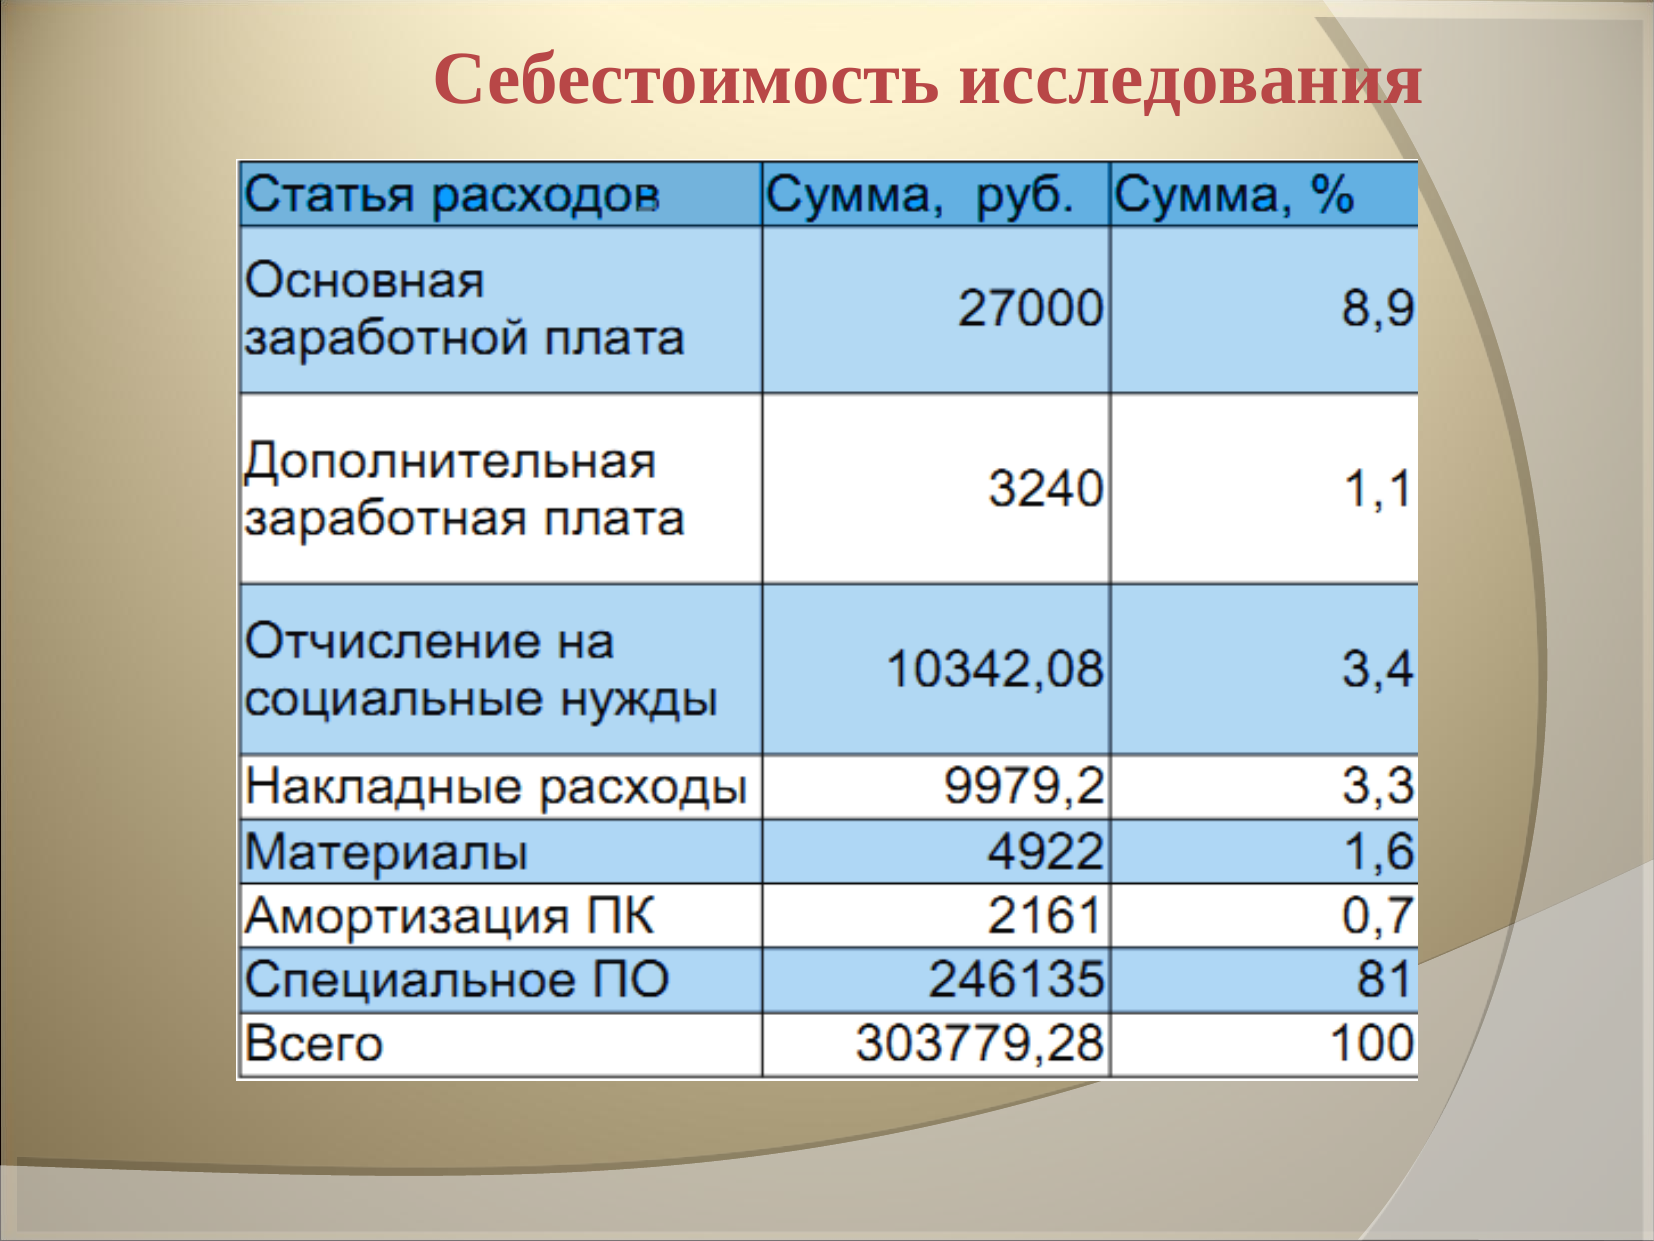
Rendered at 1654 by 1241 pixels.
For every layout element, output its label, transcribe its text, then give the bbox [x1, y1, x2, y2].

picture [0, 0, 1547, 1175]
text_box Себестоимость исследования [418, 29, 1329, 110]
